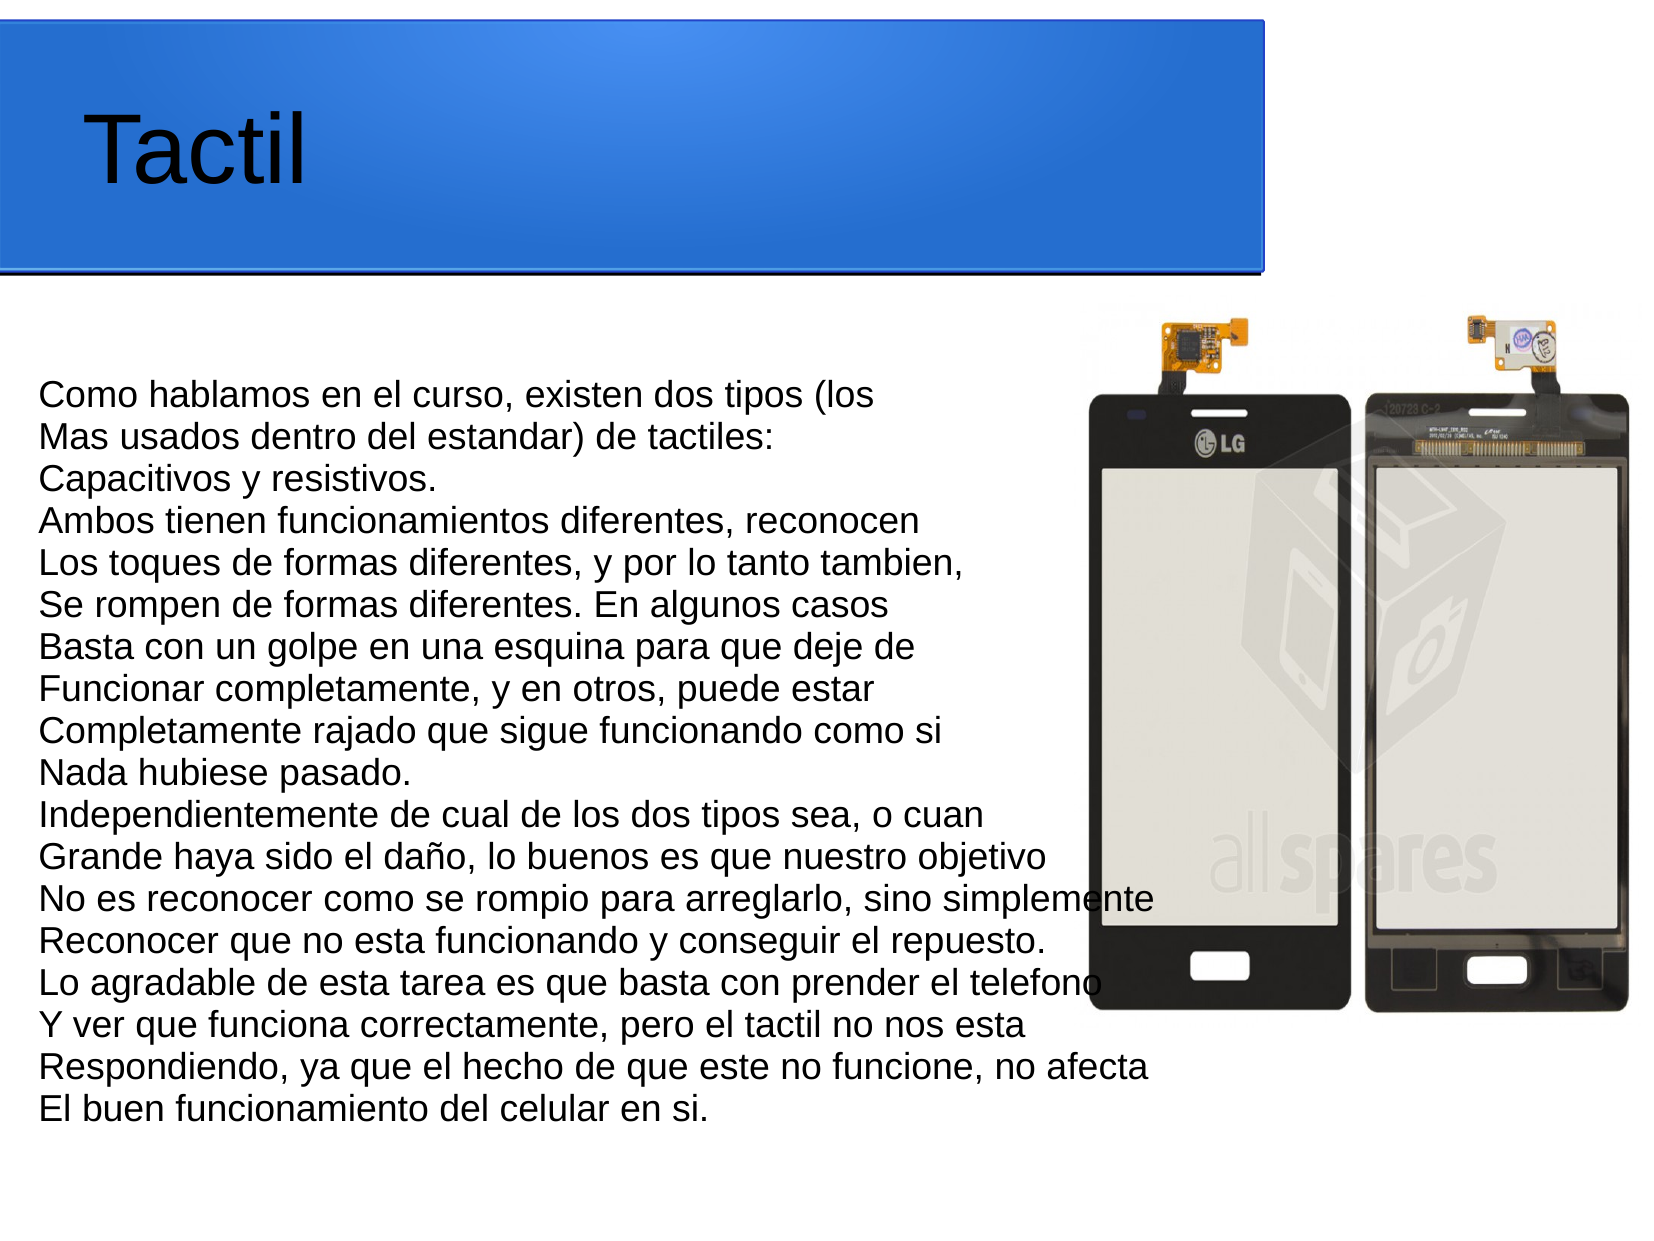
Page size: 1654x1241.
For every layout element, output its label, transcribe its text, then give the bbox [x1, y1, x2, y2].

title Tactil [82, 47, 1235, 252]
text_box Como hablamos en el curso, existen dos tipos (los Mas usados dentro del estandar) de tactiles: Capacitivos y resistivos. Ambos tienen funcionamientos diferentes, reconocen Los toques de formas diferentes, y por lo tanto tambien, Se rompen de formas diferentes. En algunos casos Basta con un golpe en una esquina para que deje de Funcionar completamente, y en otros, puede estar Completamente rajado que sigue funcionando como si Nada hubiese pasado. Independientemente de cual de los dos tipos sea, o cuan Grande haya sido el daño, lo buenos es que nuestro objetivo No es reconocer como se rompio para arreglarlo, sino simplemente Reconocer que no esta funcionando y conseguir el repuesto. Lo agradable de esta tarea es que basta con prender el telefono Y ver que funciona correctamente, pero el tactil no nos esta Respondiendo, ya que el hecho de que este no funcione, no afecta El buen funcionamiento del celular en si. [23, 366, 1194, 1173]
picture [1074, 295, 1642, 1028]
